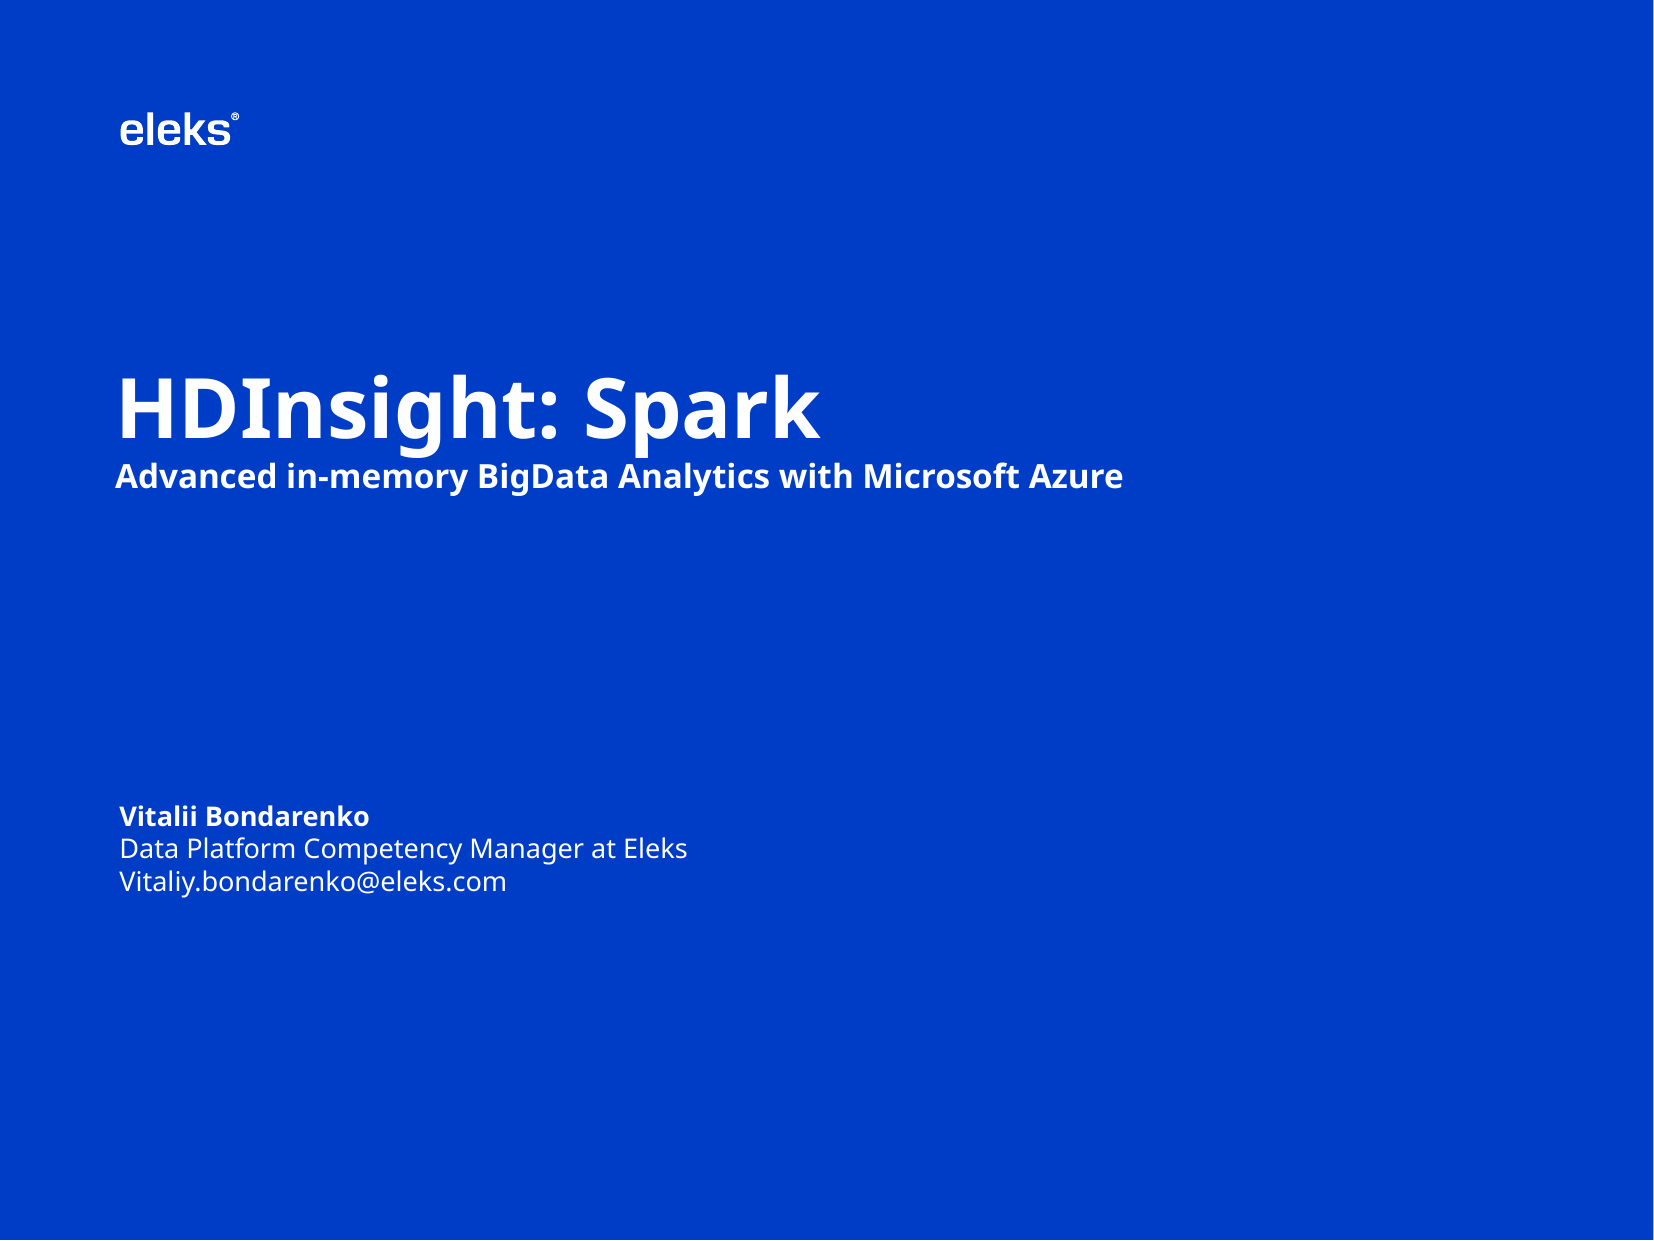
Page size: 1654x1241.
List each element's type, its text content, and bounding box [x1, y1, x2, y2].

text_box [120, 120, 143, 146]
text_box [157, 120, 181, 146]
text_box Vitalii Bondarenko Data Platform Competency Manager at Eleks Vitaliy.bondarenko@eleks.com [104, 765, 886, 930]
title HDInsight: Spark Advanced in-memory BigData Analytics with Microsoft Azure [100, 279, 1388, 571]
text_box [184, 112, 207, 145]
text_box [207, 120, 231, 146]
text_box [231, 112, 240, 121]
text_box [147, 112, 154, 145]
